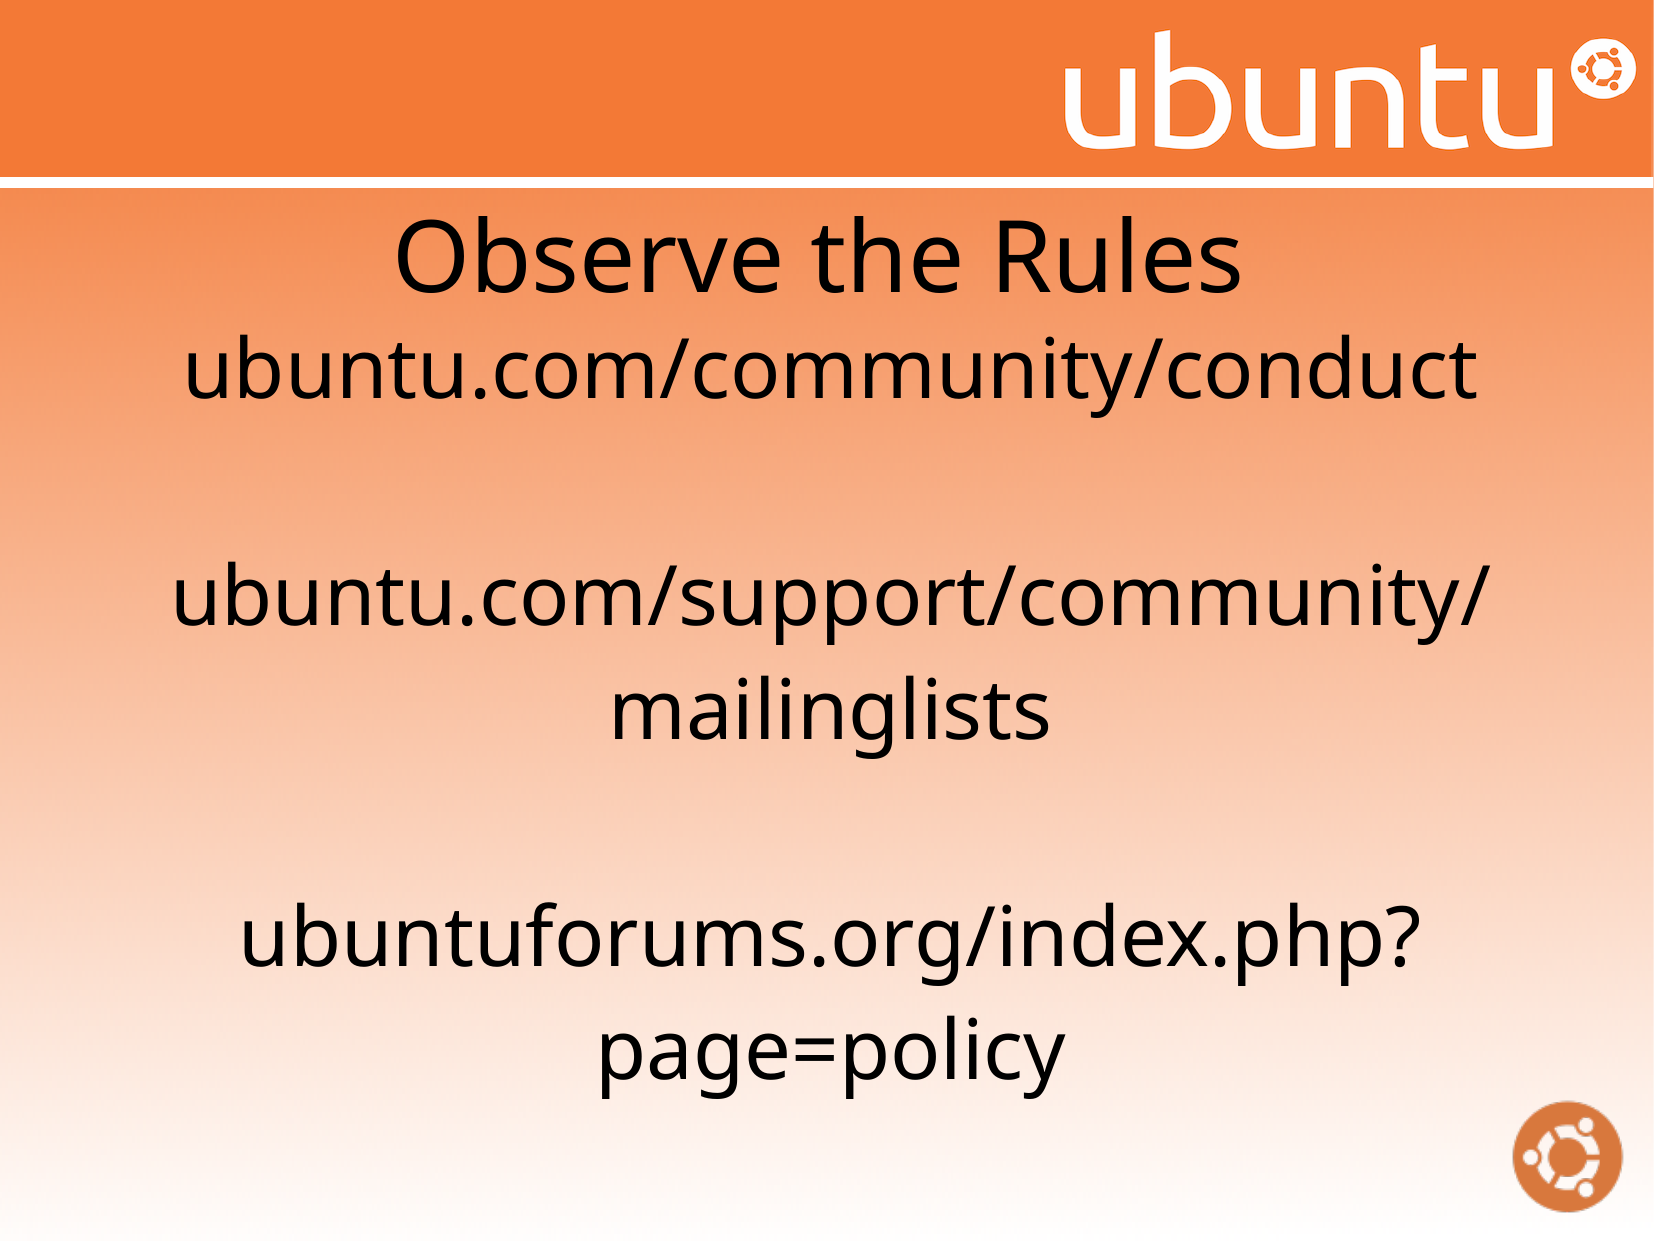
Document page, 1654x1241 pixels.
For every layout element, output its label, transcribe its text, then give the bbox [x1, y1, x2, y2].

subtitle ubuntu.com/community/conduct ubuntu.com/support/community/ mailinglists ubuntuforums.org/index.php?page=policy wiki.ubuntu.com/IRC/TermsOfService [86, 335, 1576, 1241]
picture [0, 0, 1654, 1241]
title Observe the Rules [75, 150, 1564, 358]
